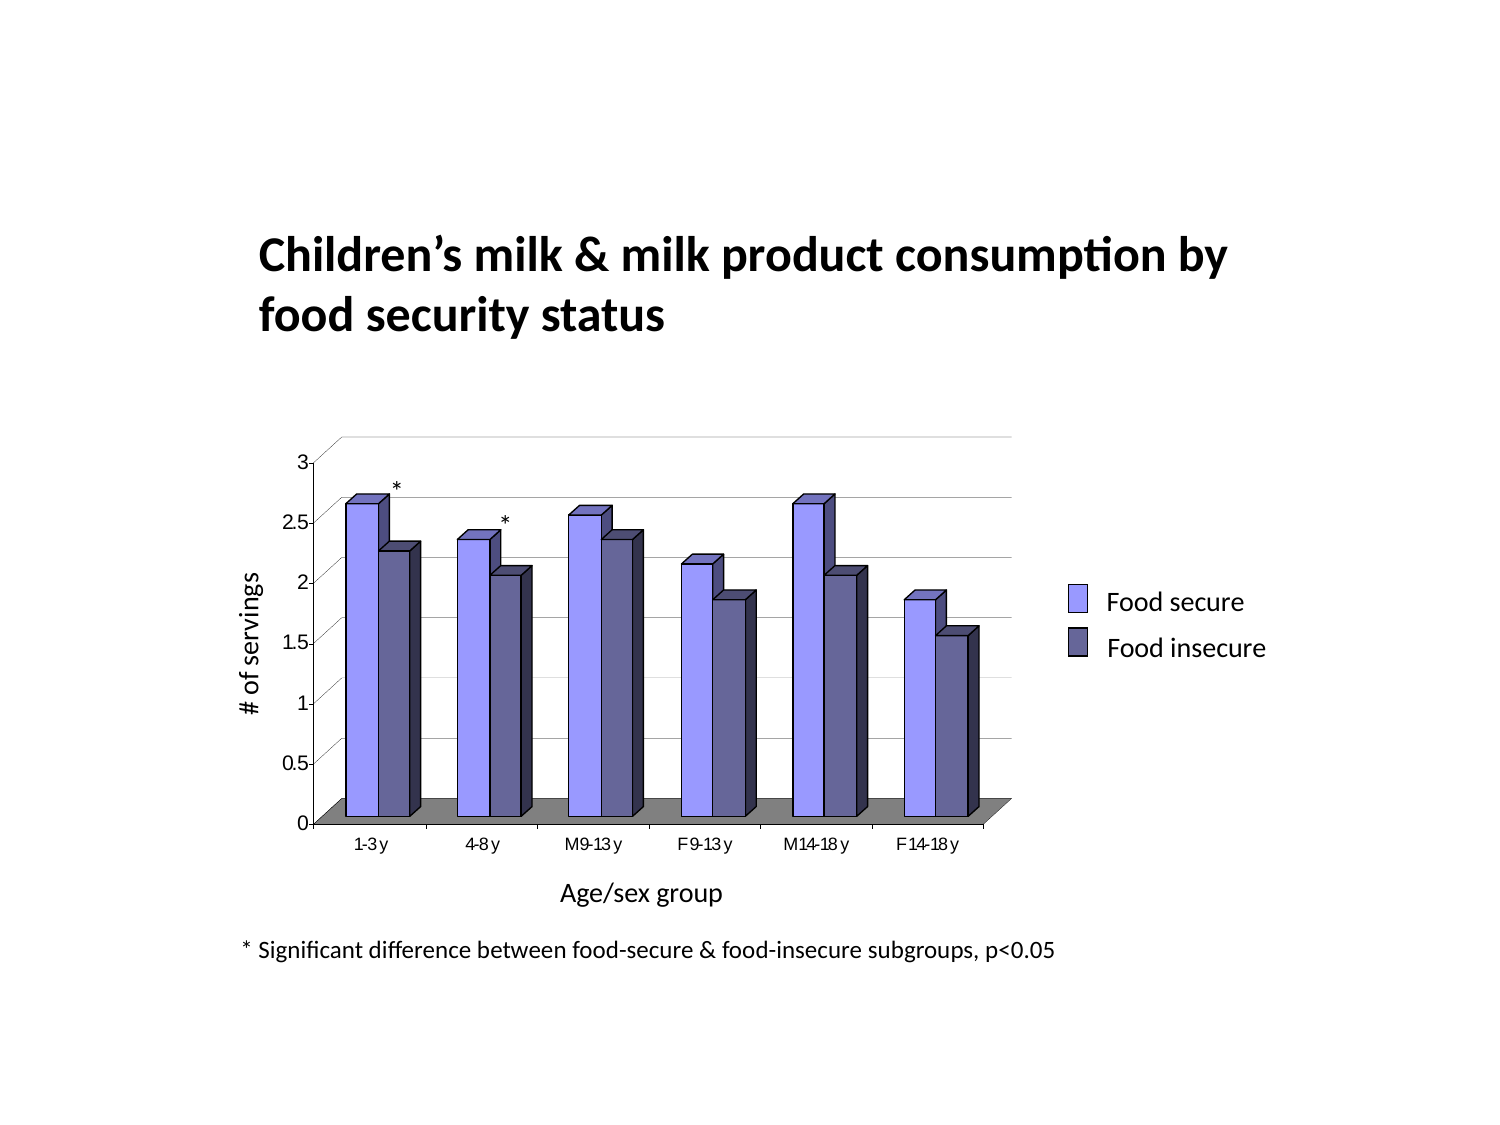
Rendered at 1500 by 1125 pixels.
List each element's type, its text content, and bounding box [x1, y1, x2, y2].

text_box [1068, 584, 1088, 613]
title Children’s milk & milk product consumption by food security status [243, 196, 1313, 366]
text_box Food insecure [1092, 622, 1282, 671]
chart [225, 412, 1066, 891]
text_box Age/sex group [545, 891, 739, 916]
text_box * Significant difference between food-secure & food-insecure subgroups, p<0.05 [225, 926, 1073, 971]
text_box Food secure [1091, 576, 1260, 625]
text_box [1068, 628, 1088, 657]
picture [225, 412, 1065, 890]
